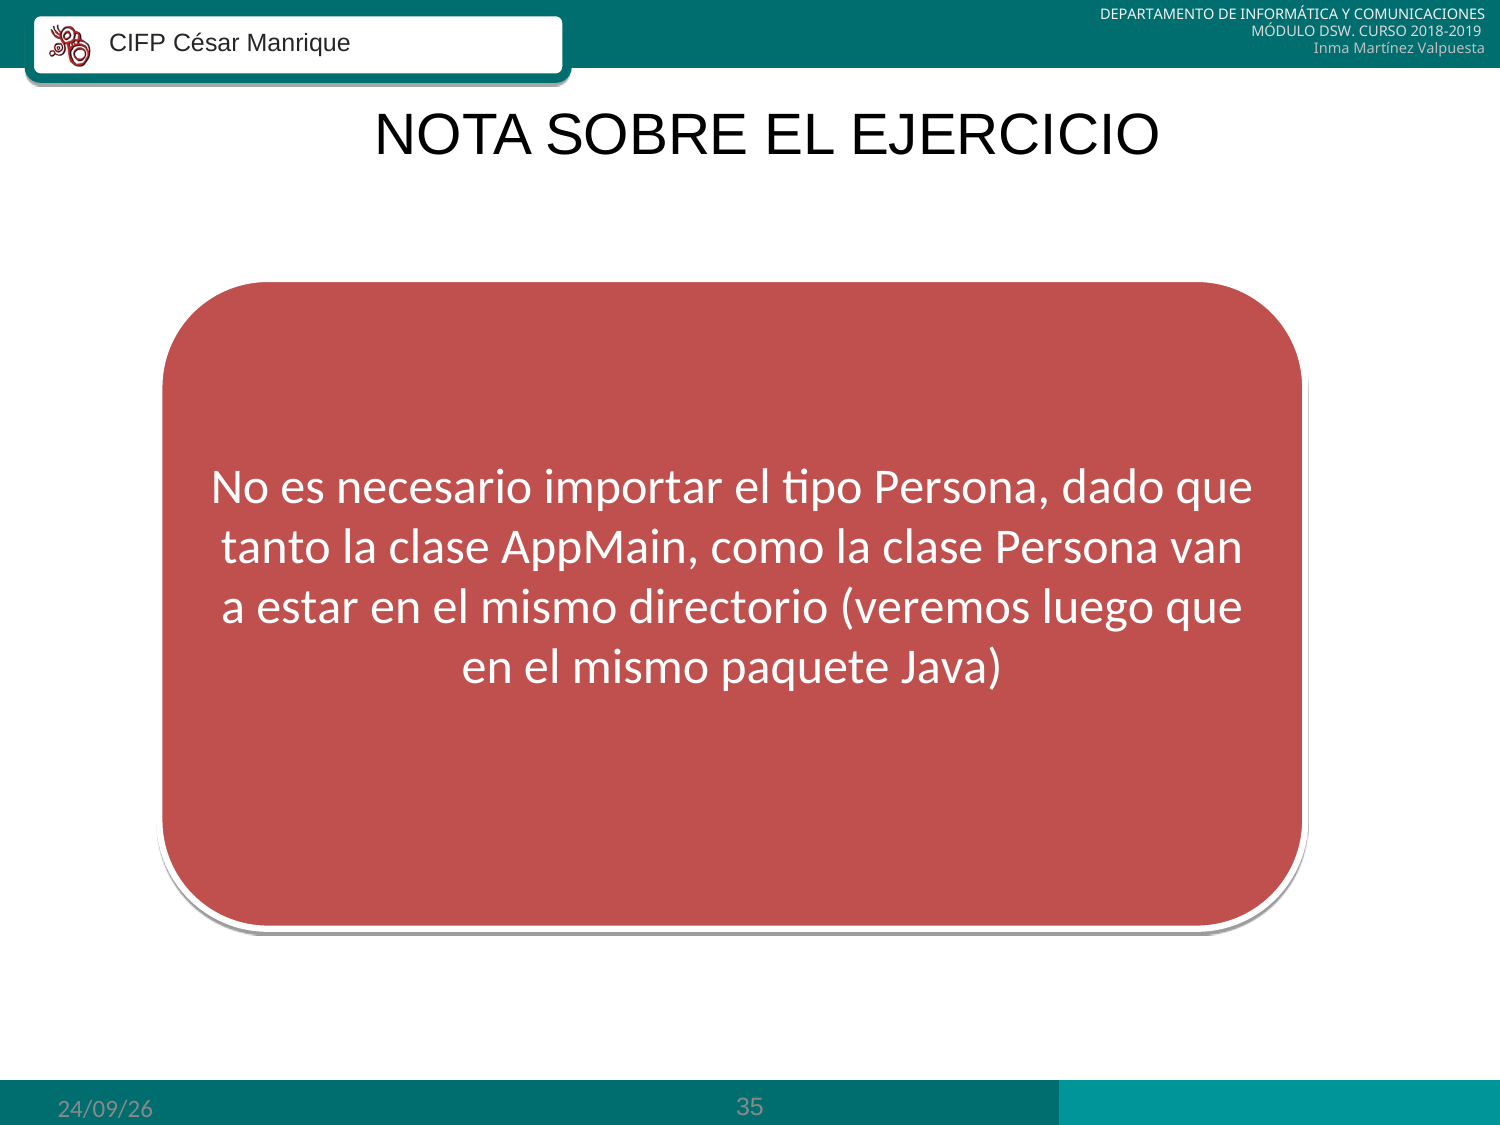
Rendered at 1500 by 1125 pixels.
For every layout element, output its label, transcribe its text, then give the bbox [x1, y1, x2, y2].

title NOTA SOBRE EL EJERCICIO [17, 90, 1483, 173]
text_box 18/09/18 [42, 1085, 344, 1125]
text_box No es necesario importar el tipo Persona, dado que tanto la clase AppMain, como la clase Persona van a estar en el mismo directorio (veremos luego que en el mismo paquete Java) [159, 278, 1306, 929]
picture [47, 23, 93, 67]
text_box <número> [512, 1082, 988, 1125]
